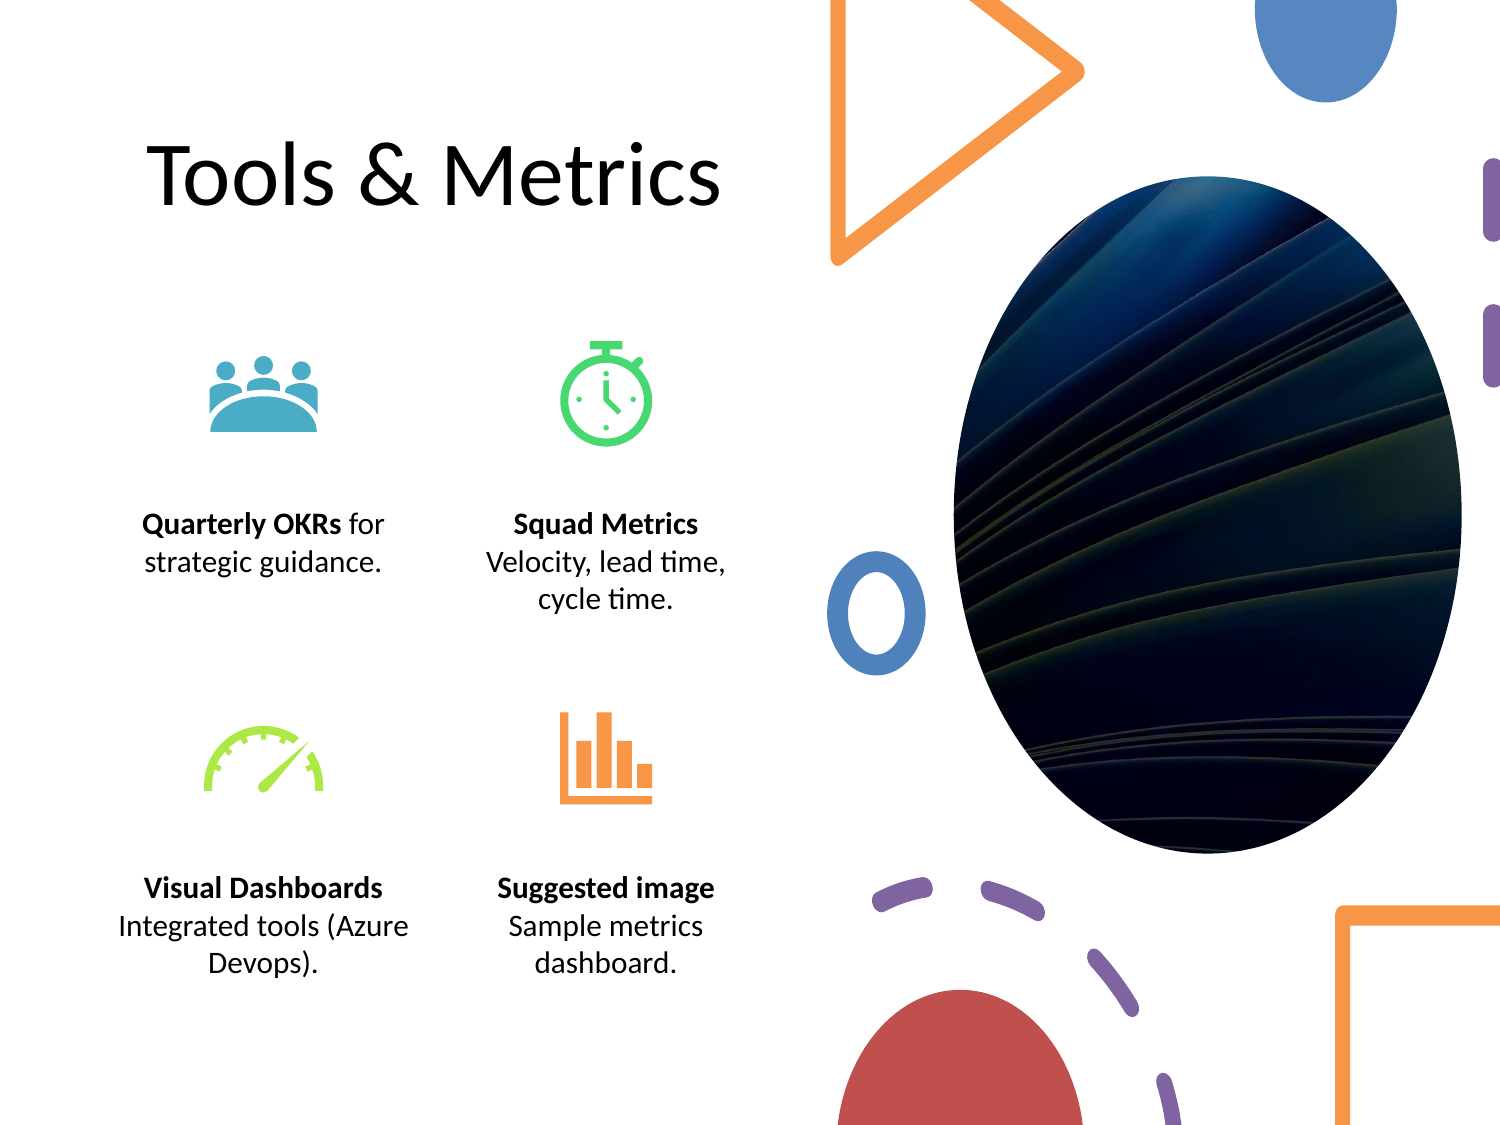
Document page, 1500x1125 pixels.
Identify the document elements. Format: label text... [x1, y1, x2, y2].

text_box [198, 692, 330, 824]
text_box [1087, 948, 1140, 1017]
text_box [1254, 0, 1397, 103]
text_box [980, 880, 1045, 922]
text_box Squad Metrics Velocity, lead time, cycle time. [460, 503, 752, 620]
text_box [837, 989, 1083, 1125]
text_box Quarterly OKRs for strategic guidance. [117, 503, 410, 620]
text_box [830, 0, 1085, 267]
text_box [953, 176, 1462, 854]
text_box [872, 877, 933, 913]
text_box [1156, 1072, 1182, 1125]
text_box [1335, 905, 1500, 1125]
text_box [198, 328, 330, 460]
title Tools & Metrics [103, 59, 767, 278]
text_box [540, 328, 672, 460]
text_box Suggested image Sample metrics dashboard. [460, 867, 752, 985]
text_box [540, 692, 672, 824]
text_box Visual Dashboards Integrated tools (Azure Devops). [117, 867, 410, 985]
